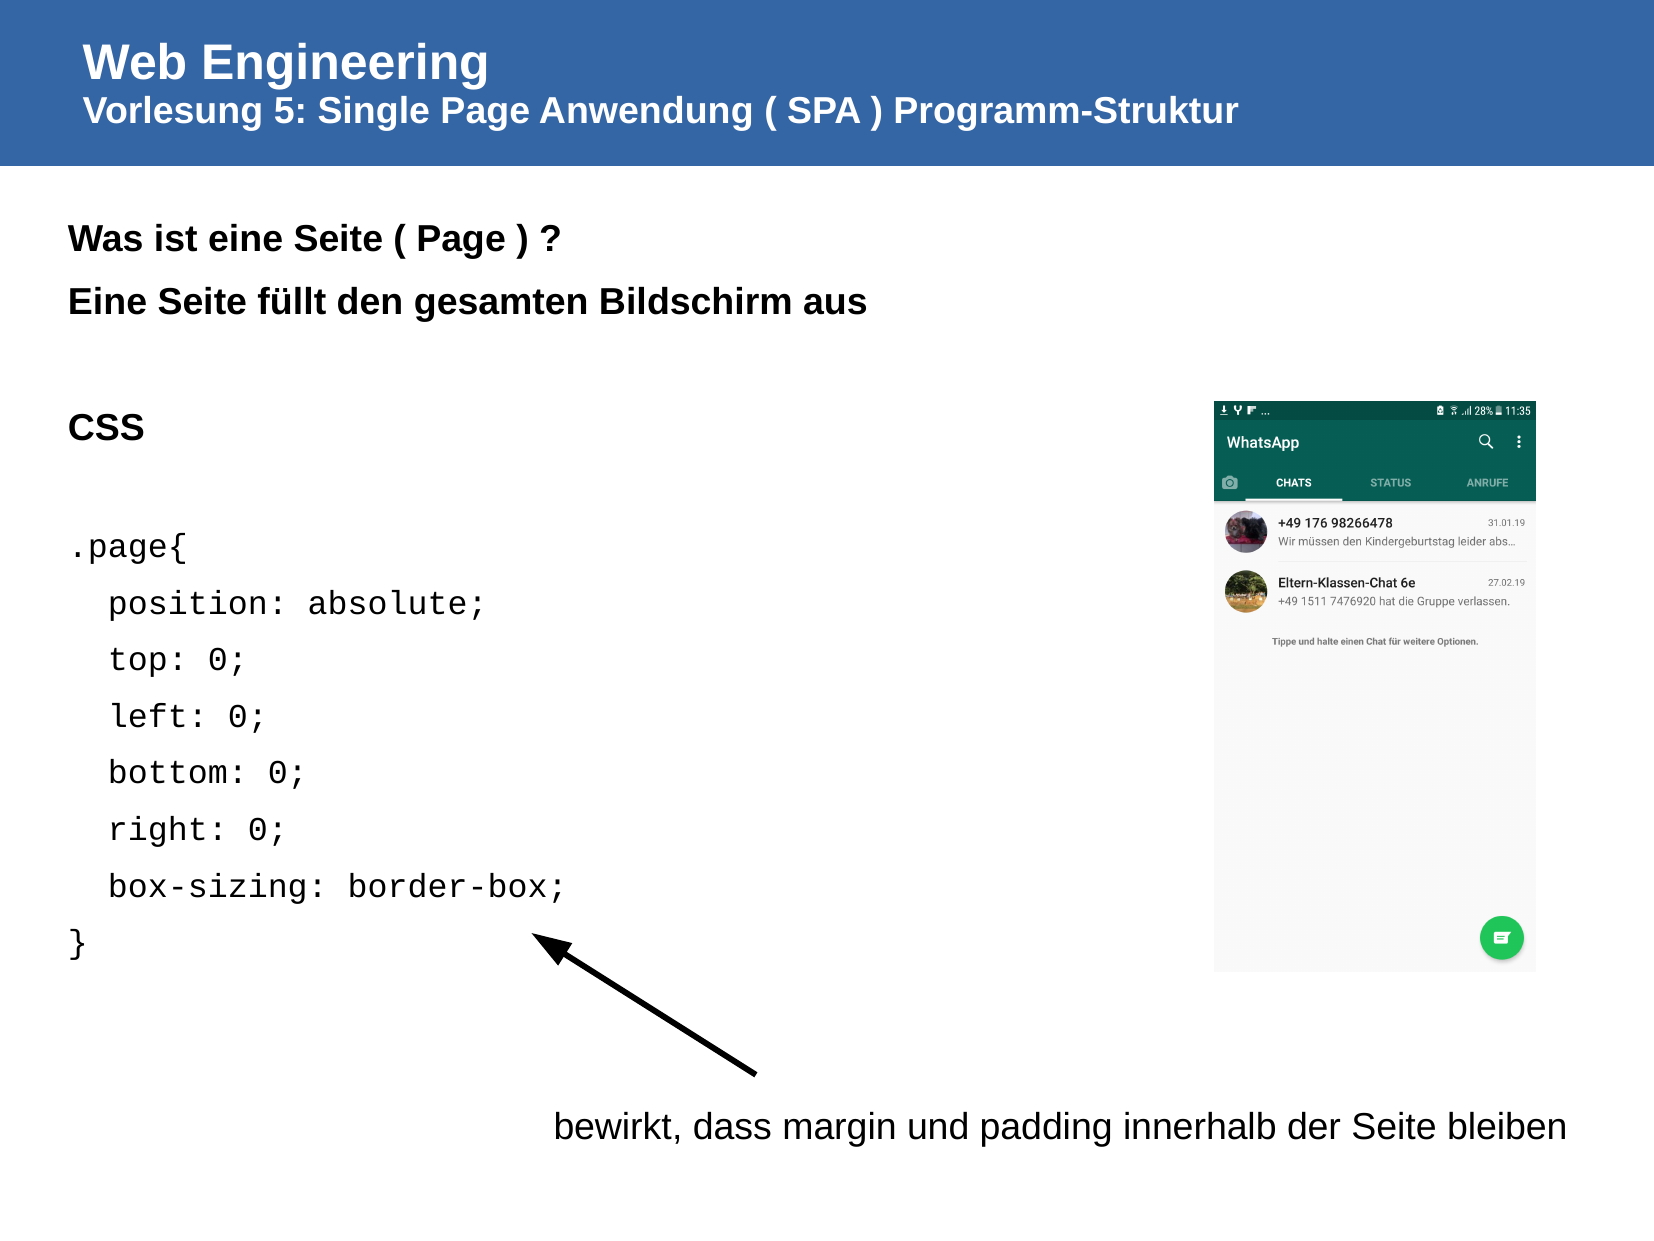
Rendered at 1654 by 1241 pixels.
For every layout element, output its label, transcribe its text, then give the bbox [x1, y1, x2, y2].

title Web Engineering Vorlesung 5: Single Page Anwendung ( SPA ) Programm-Struktur [82, 0, 1571, 166]
text_box Was ist eine Seite ( Page ) ? Eine Seite füllt den gesamten Bildschirm aus CSS .page{ position: absolute; top: 0; left: 0; bottom: 0; right: 0; box-sizing: border-box; } [53, 188, 1619, 972]
text_box bewirkt, dass margin und padding innerhalb der Seite bleiben [538, 1098, 1583, 1156]
picture [1214, 401, 1536, 972]
